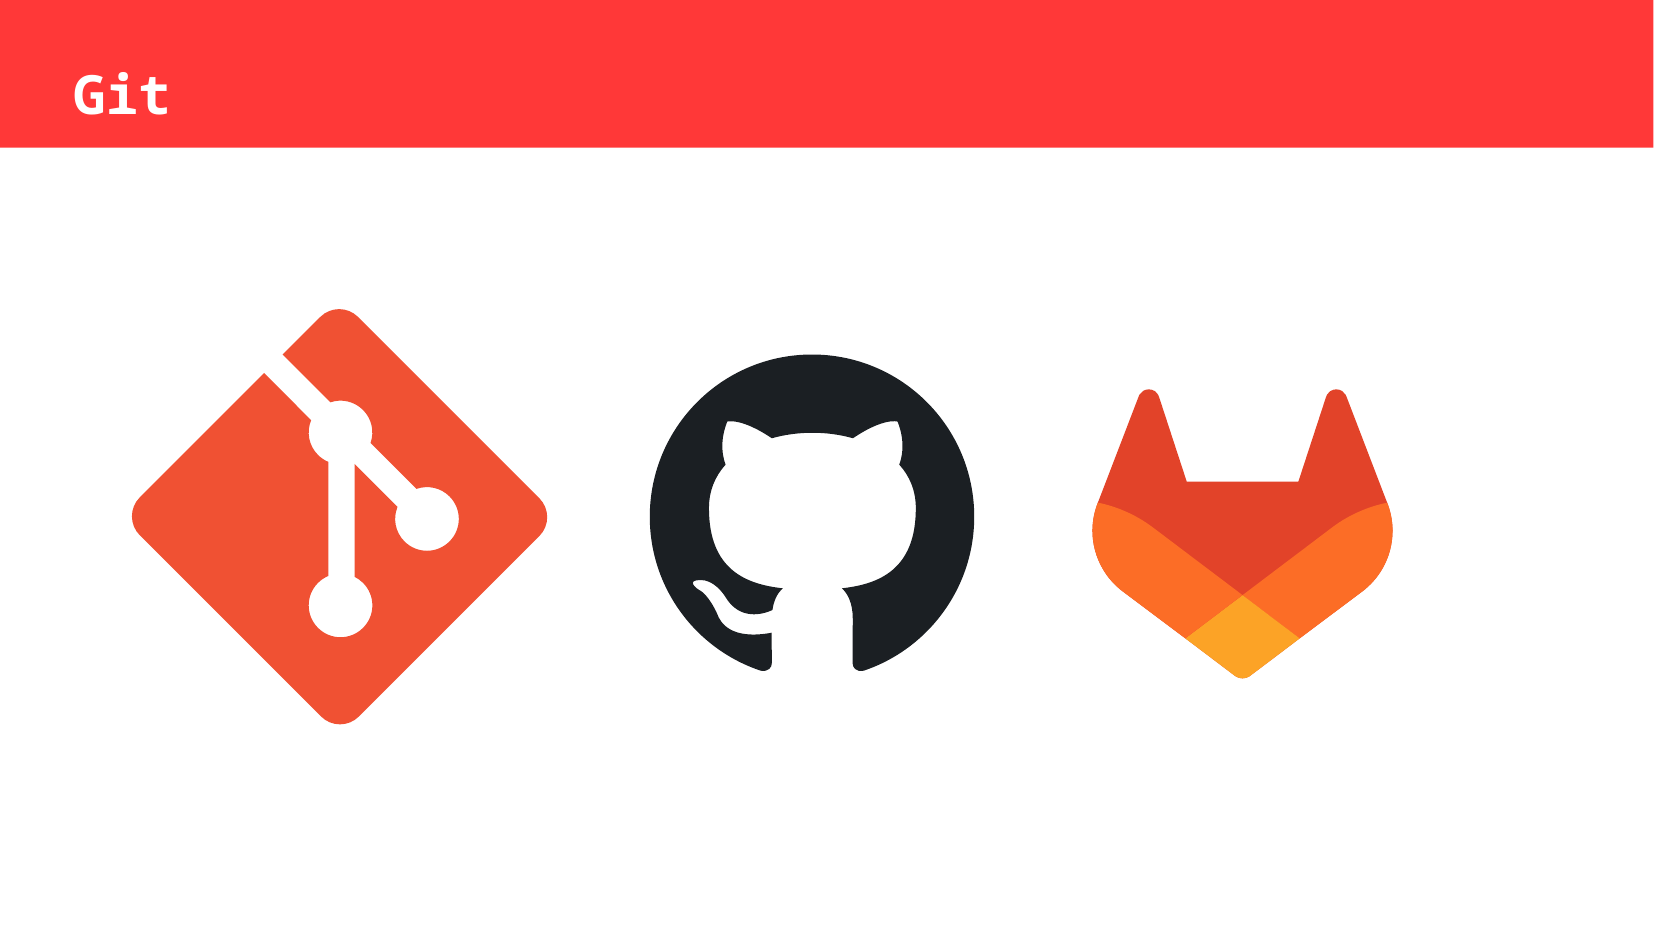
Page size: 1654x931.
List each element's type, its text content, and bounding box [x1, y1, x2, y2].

text_box [0, 0, 1654, 148]
picture [649, 236, 1541, 832]
text_box Git [59, 49, 1506, 119]
picture [118, 295, 562, 739]
